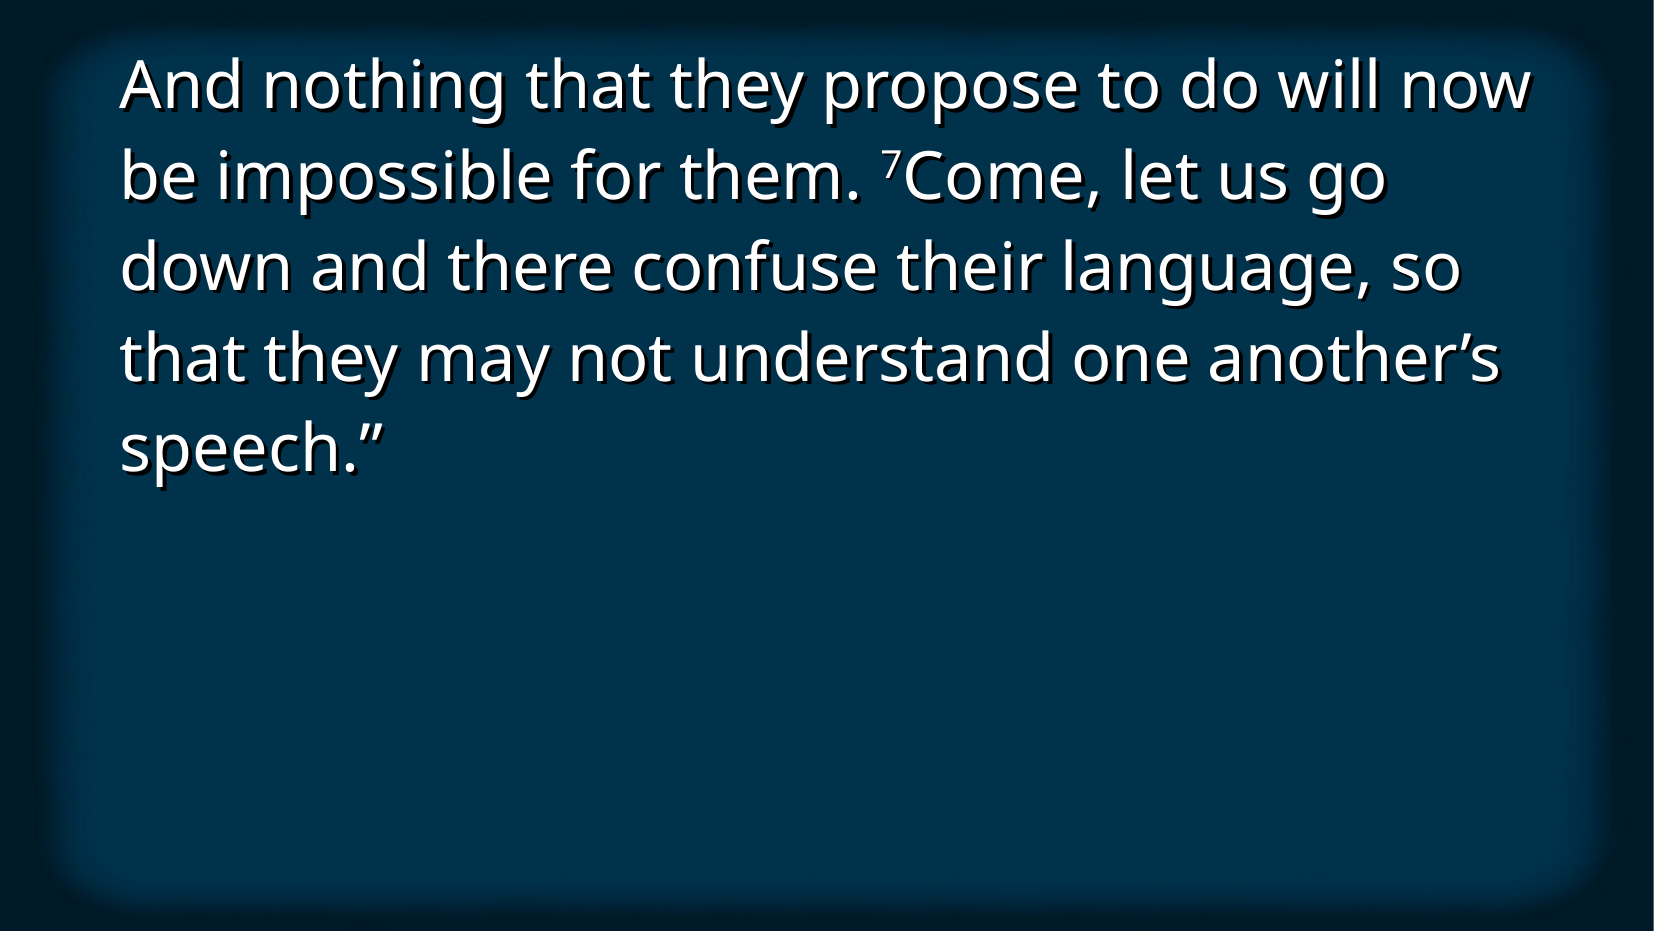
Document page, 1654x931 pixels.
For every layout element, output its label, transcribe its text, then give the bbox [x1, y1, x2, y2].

text_box And nothing that they propose to do will now be impossible for them. 7Come, let us go down and there confuse their language, so that they may not understand one another’s speech.” [105, 30, 1561, 400]
picture [0, 0, 1654, 931]
